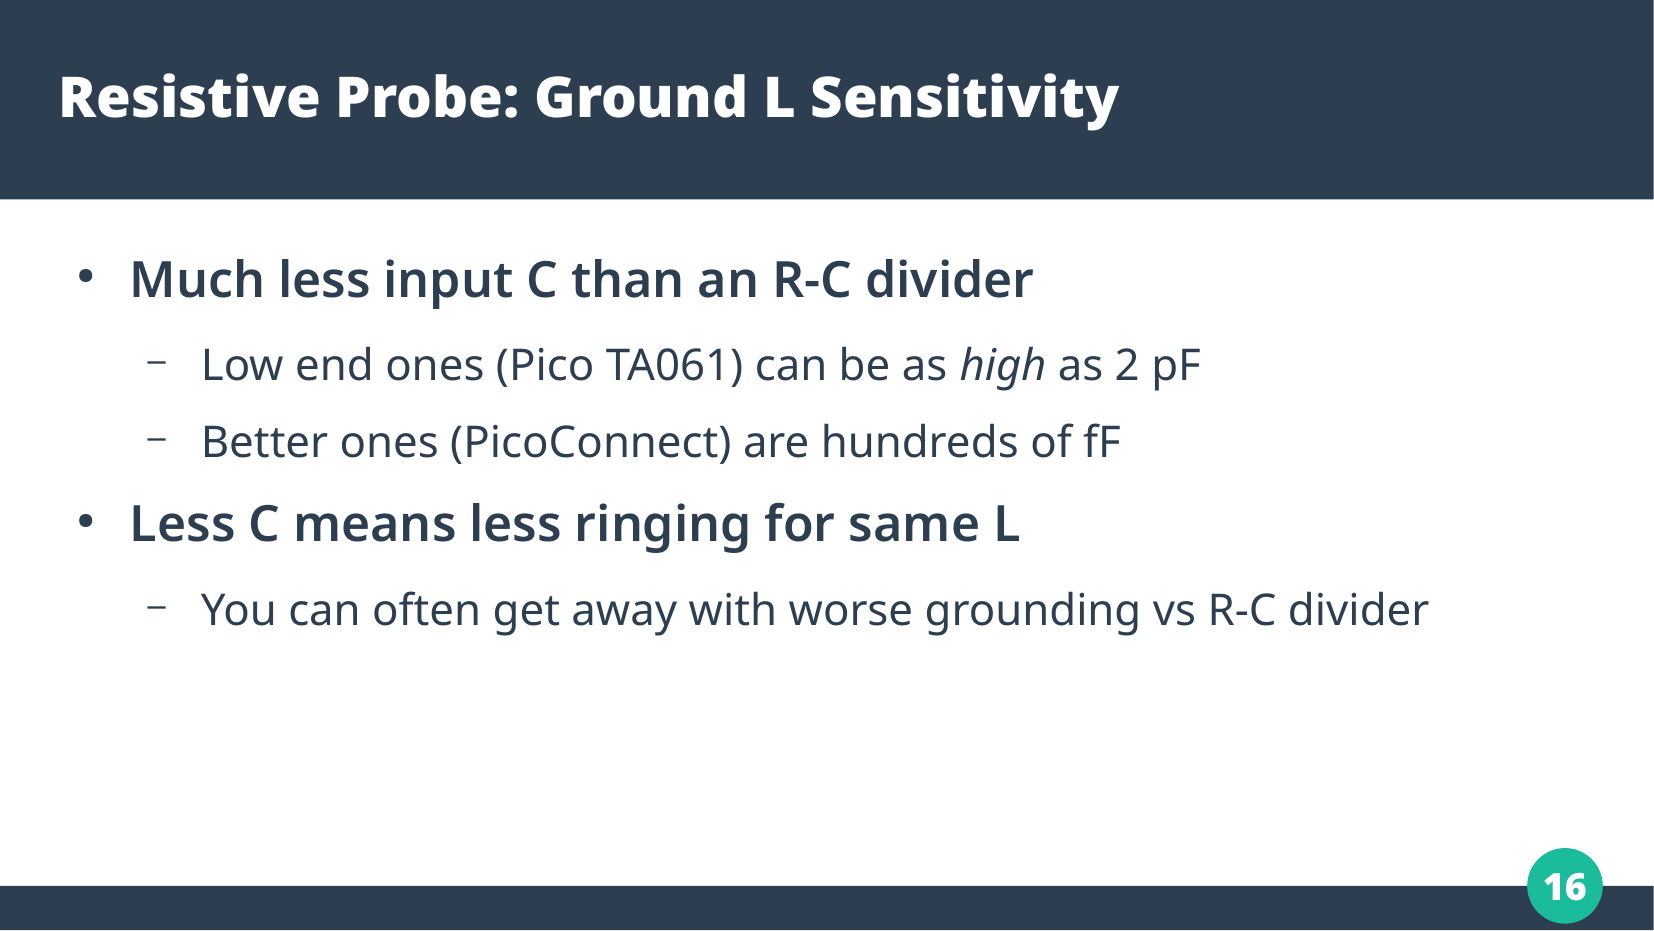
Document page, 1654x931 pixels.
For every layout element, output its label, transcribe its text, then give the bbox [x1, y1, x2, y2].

list Much less input C than an R-C divider Low end ones (Pico TA061) can be as high as 2 pF Better ones (PicoConnect) are hundreds of fF Less C means less ringing for same L You can often get away with worse grounding vs R-C divider [59, 243, 1595, 864]
title Resistive Probe: Ground L Sensitivity [59, 37, 1595, 155]
